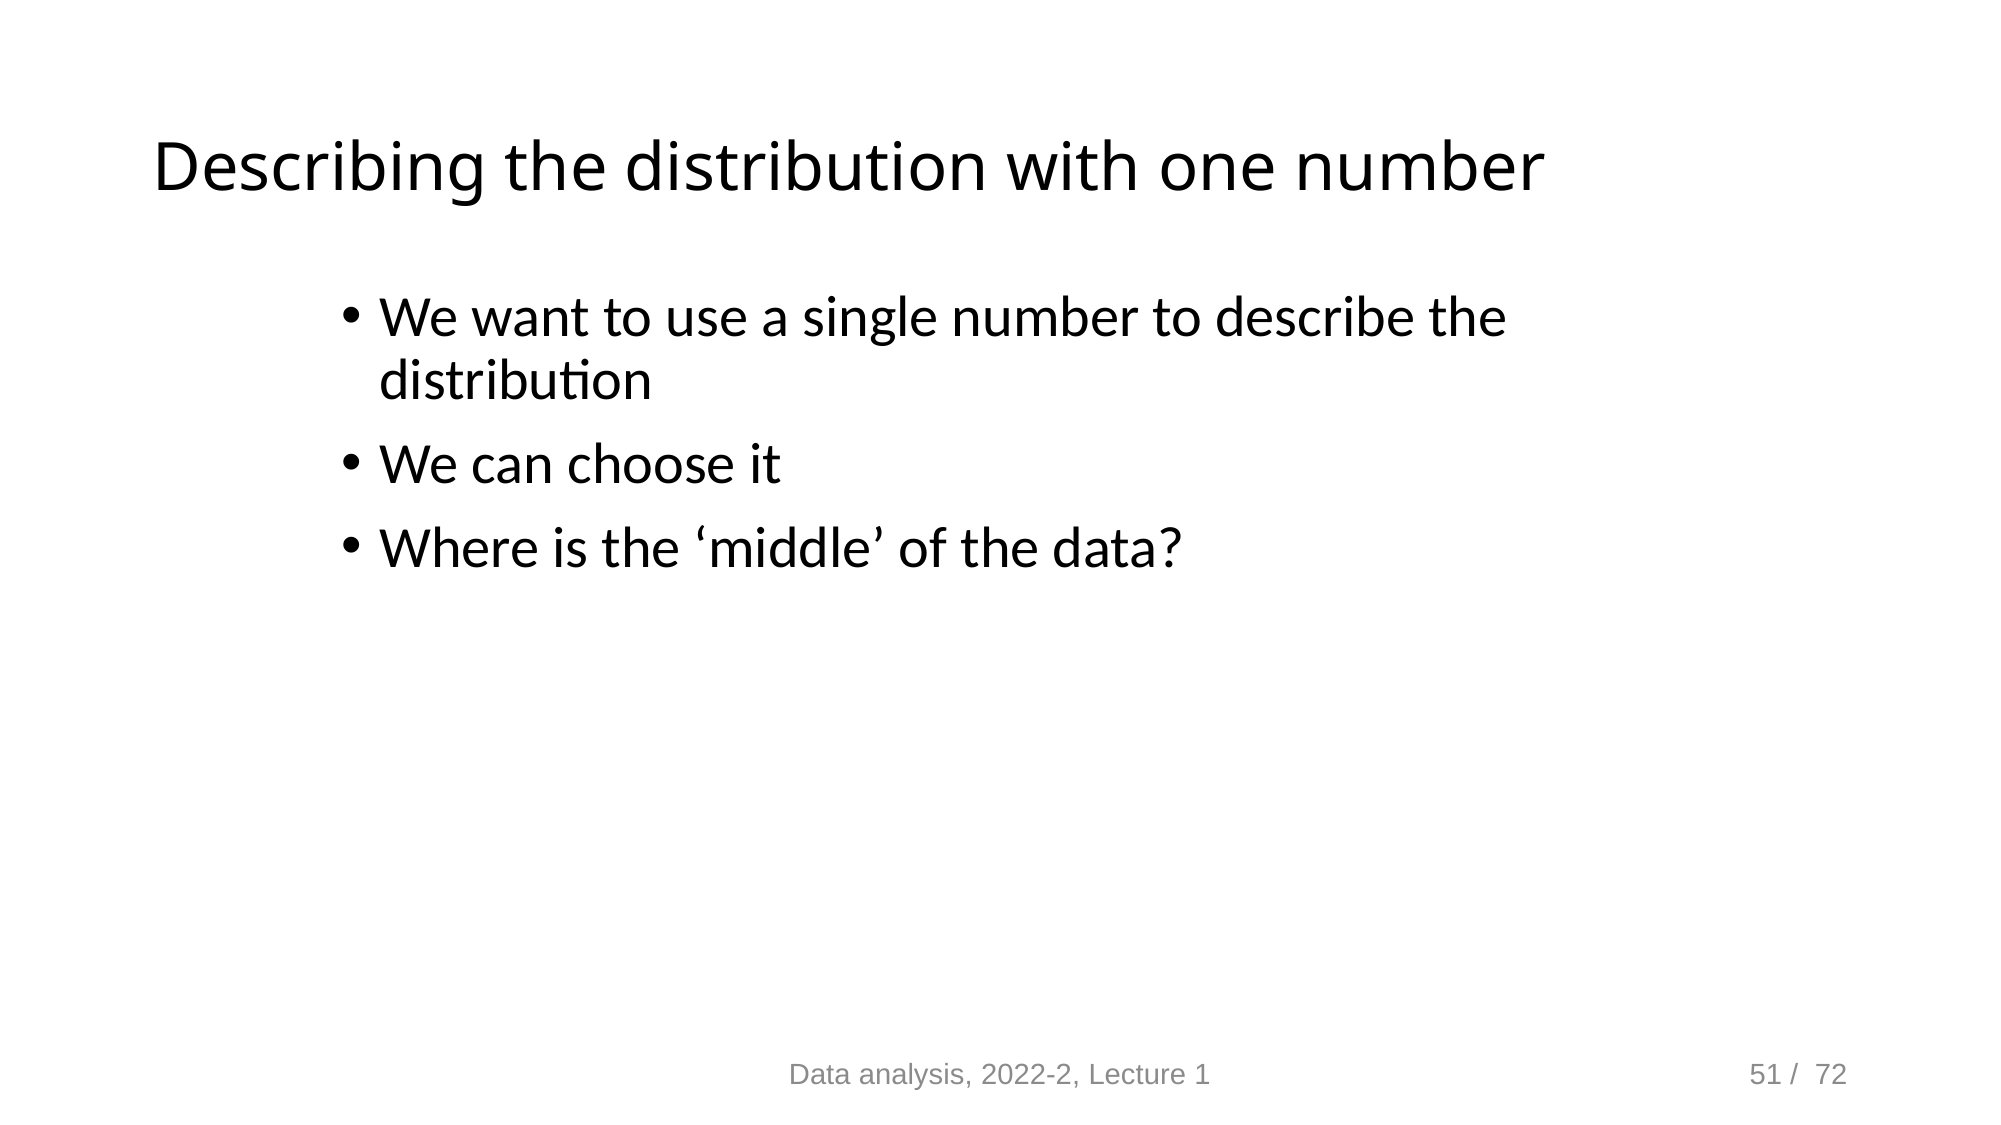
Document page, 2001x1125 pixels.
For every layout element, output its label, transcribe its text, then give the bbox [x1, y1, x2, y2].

list We want to use a single number to describe the distribution We can choose it Where is the ‘middle’ of the data? [326, 278, 1677, 646]
title Describing the distribution with one number [137, 59, 1863, 278]
footer Data analysis, 2022-2, Lecture 1 [662, 1042, 1338, 1103]
slide_number <number> / 72 [1412, 1042, 1863, 1103]
